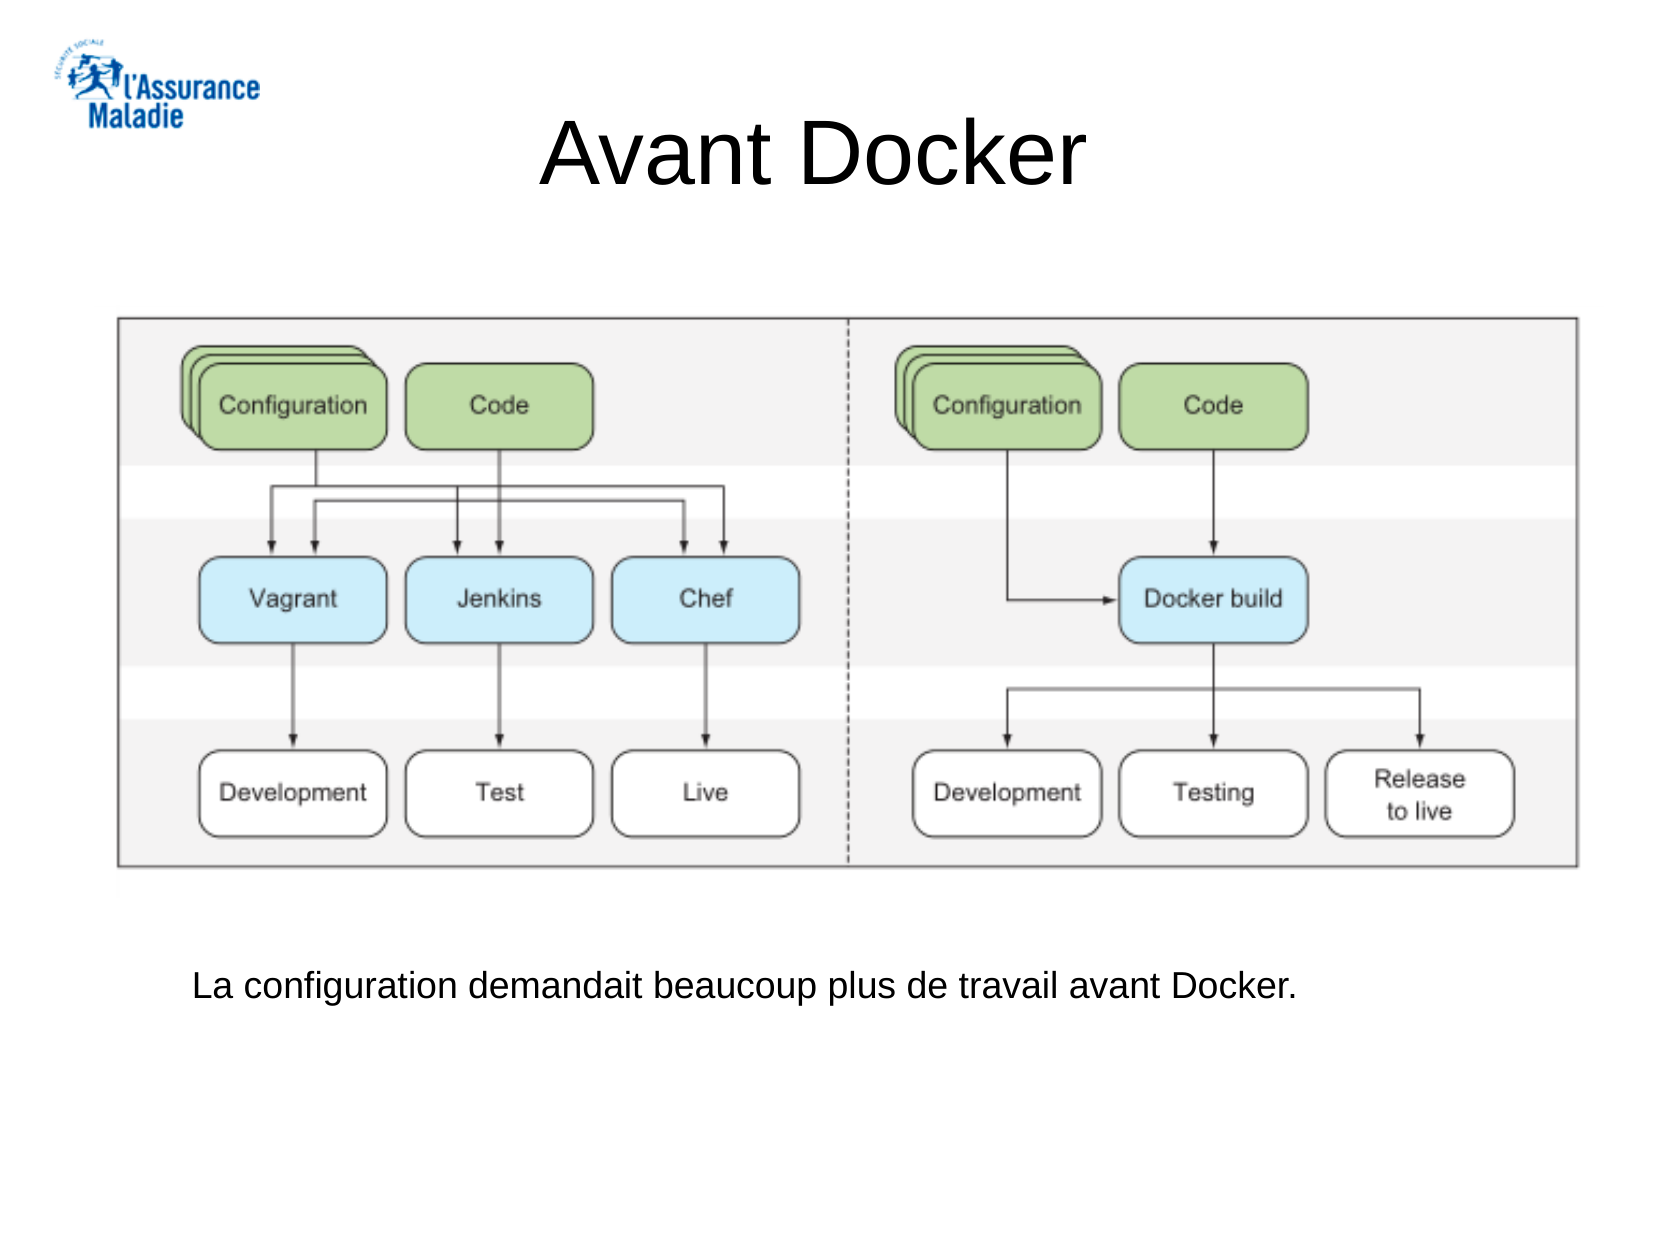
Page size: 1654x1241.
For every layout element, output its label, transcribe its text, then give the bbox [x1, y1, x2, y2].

title Avant Docker [82, 49, 1571, 257]
picture [94, 305, 1604, 898]
text_box La configuration demandait beaucoup plus de travail avant Docker. [177, 956, 1465, 1056]
picture [33, 35, 260, 130]
